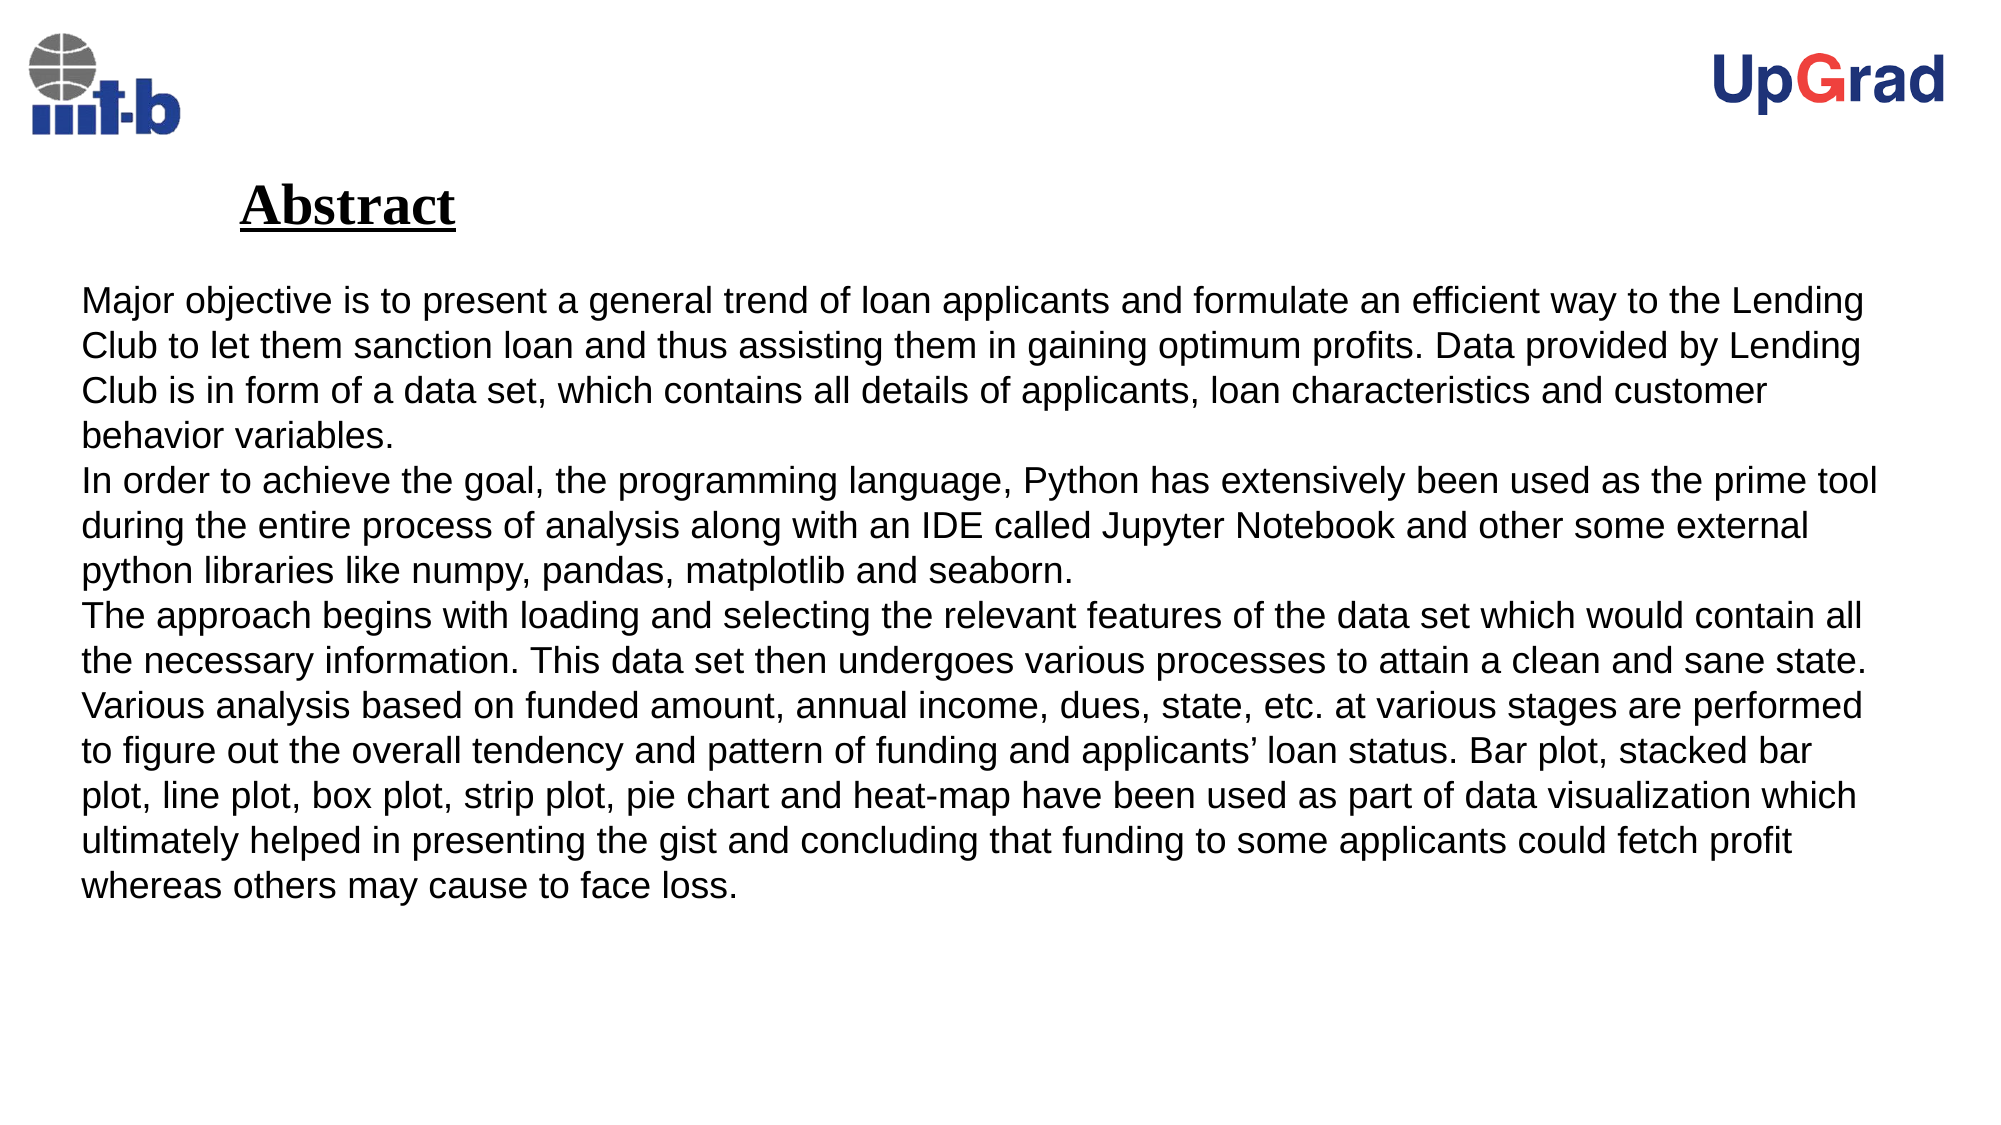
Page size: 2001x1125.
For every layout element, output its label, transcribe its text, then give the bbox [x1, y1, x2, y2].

picture [1714, 53, 1950, 115]
text_box Abstract [204, 128, 1731, 268]
picture [0, 29, 207, 162]
text_box Major objective is to present a general trend of loan applicants and formulate an efficient way to the Lending Club to let them sanction loan and thus assisting them in gaining optimum profits. Data provided by Lending Club is in form of a data set, which contains all details of applicants, loan characteristics and customer behavior variables. In order to achieve the goal, the programming language, Python has extensively been used as the prime tool during the entire process of analysis along with an IDE called Jupyter Notebook and other some external python libraries like numpy, pandas, matplotlib and seaborn. The approach begins with loading and selecting the relevant features of the data set which would contain all the necessary information. This data set then undergoes various processes to attain a clean and sane state. Various analysis based on funded amount, annual income, dues, state, etc. at various stages are performed to figure out the overall tendency and pattern of funding and applicants’ loan status. Bar plot, stacked bar plot, line plot, box plot, strip plot, pie chart and heat-map have been used as part of data visualization which ultimately helped in presenting the gist and concluding that funding to some applicants could fetch profit whereas others may cause to face loss. [66, 268, 1898, 980]
